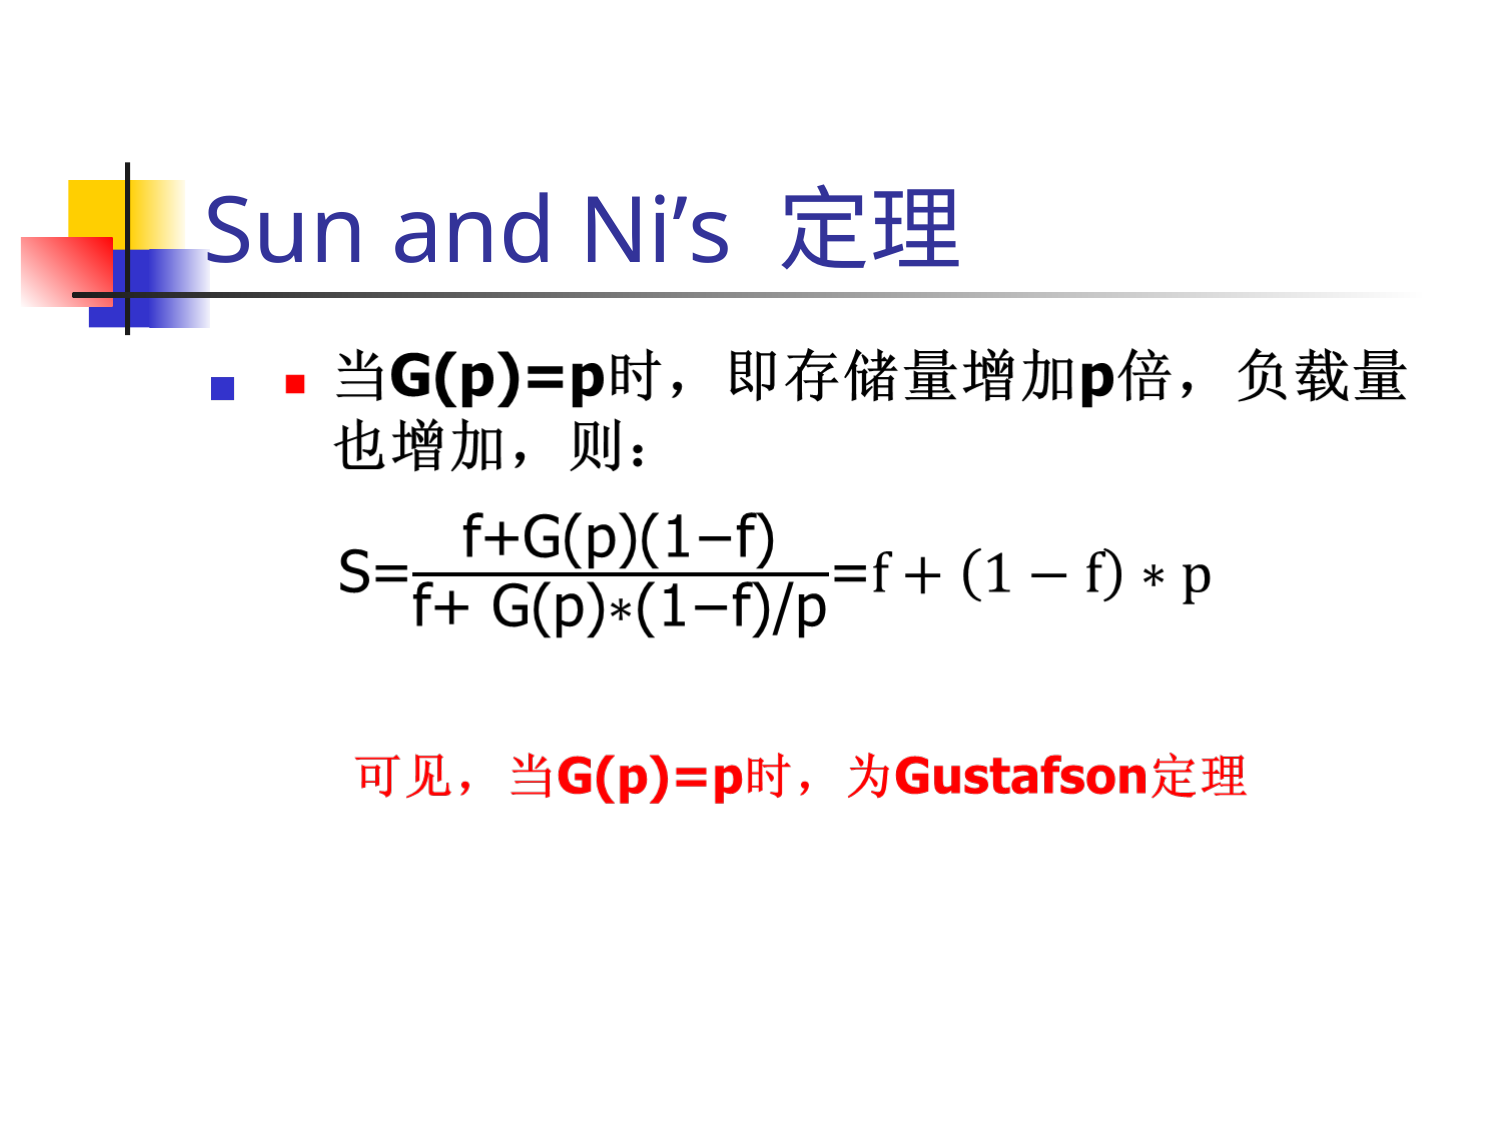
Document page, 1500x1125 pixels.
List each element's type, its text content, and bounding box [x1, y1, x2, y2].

title Sun and Ni’s 定理 [188, 101, 1468, 289]
picture [185, 329, 1471, 1008]
